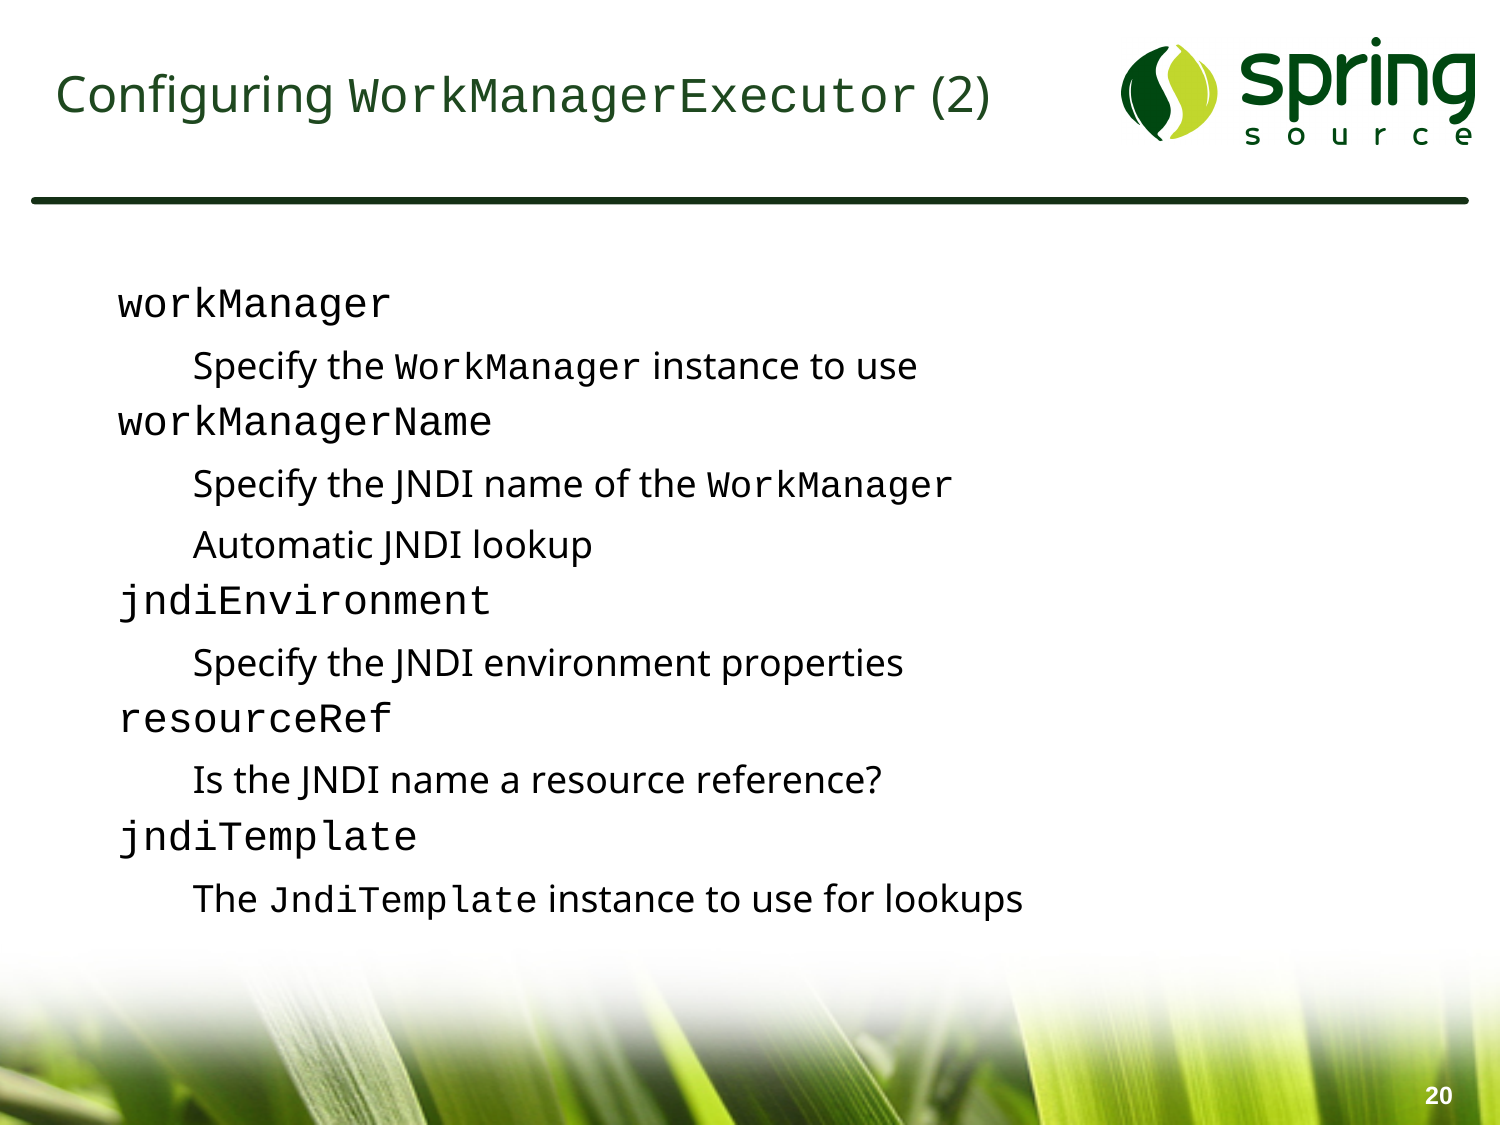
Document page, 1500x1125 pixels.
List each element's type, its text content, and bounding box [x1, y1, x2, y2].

list workManager Specify the WorkManager instance to use workManagerName Specify the JNDI name of the WorkManager Automatic JNDI lookup jndiEnvironment Specify the JNDI environment properties resourceRef Is the JNDI name a resource reference? jndiTemplate The JndiTemplate instance to use for lookups [103, 275, 1394, 963]
picture [1364, 37, 1475, 145]
title Configuring WorkManagerExecutor (2) [41, 0, 1364, 188]
picture [0, 944, 1500, 1125]
